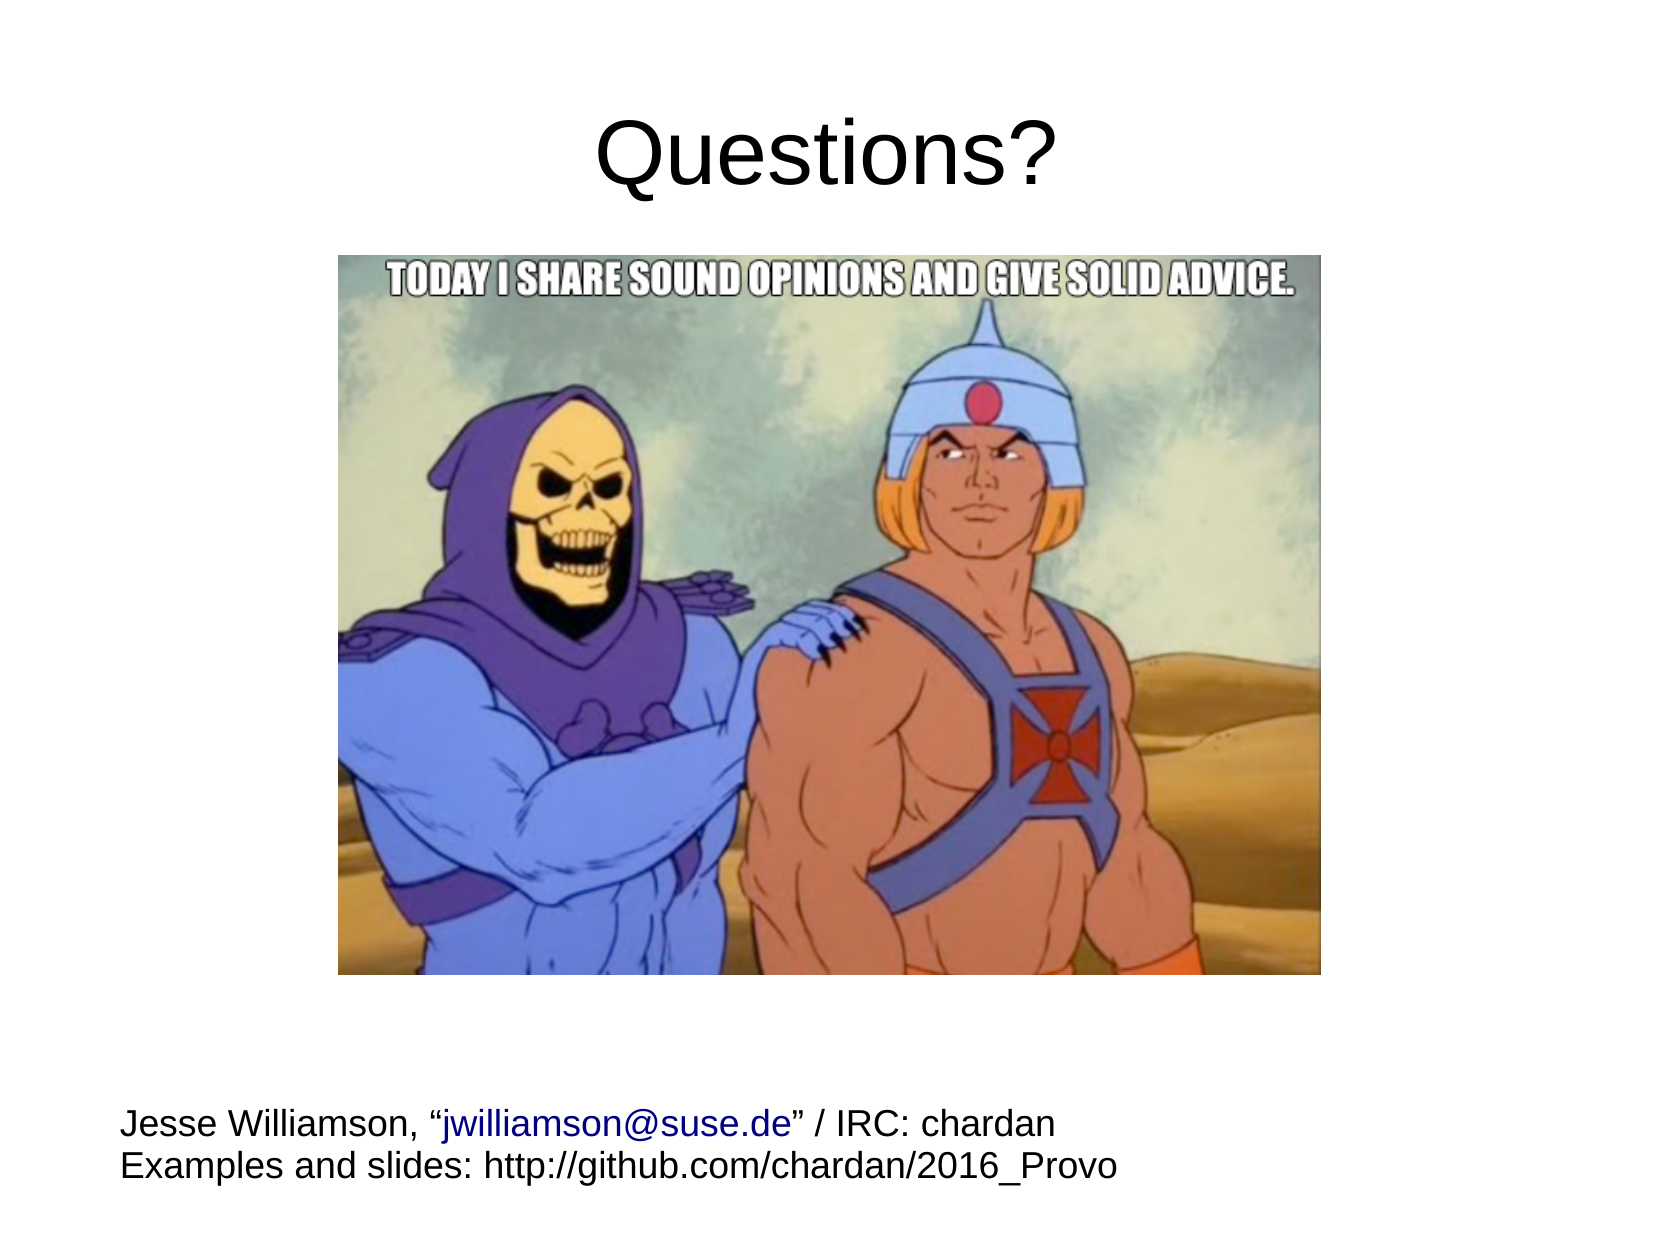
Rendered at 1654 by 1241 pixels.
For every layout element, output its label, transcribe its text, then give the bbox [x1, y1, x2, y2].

text_box Jesse Williamson, “jwilliamson@suse.de” / IRC: chardan Examples and slides: http://github.com/chardan/2016_Provo [105, 1095, 1133, 1194]
picture [338, 255, 1321, 976]
title Questions? [82, 49, 1571, 257]
